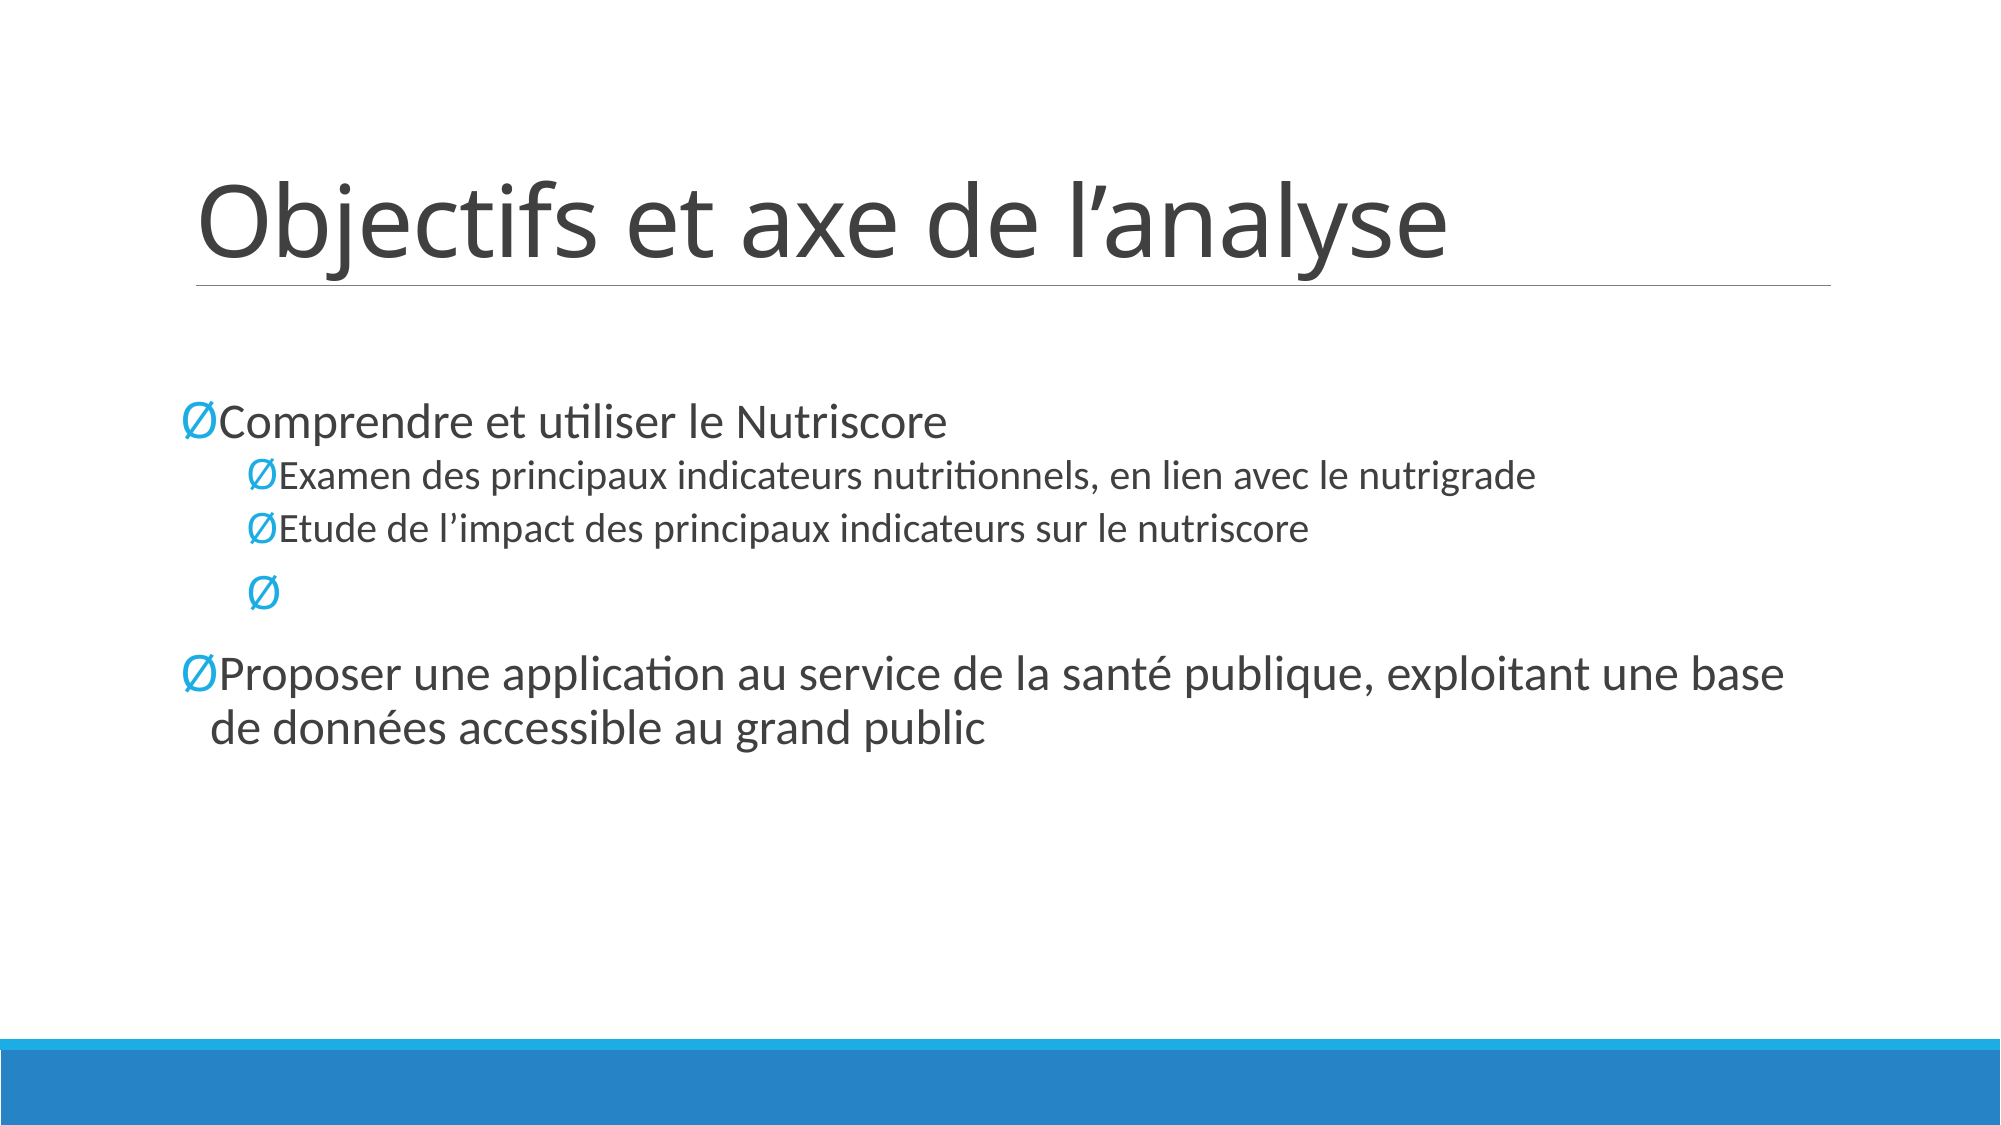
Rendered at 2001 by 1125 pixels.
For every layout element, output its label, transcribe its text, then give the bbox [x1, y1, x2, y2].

title Objectifs et axe de l’analyse [180, 47, 1831, 286]
list Comprendre et utiliser le Nutriscore Examen des principaux indicateurs nutritionnels, en lien avec le nutrigrade Etude de l’impact des principaux indicateurs sur le nutriscore Proposer une application au service de la santé publique, exploitant une base de données accessible au grand public [180, 302, 1831, 963]
